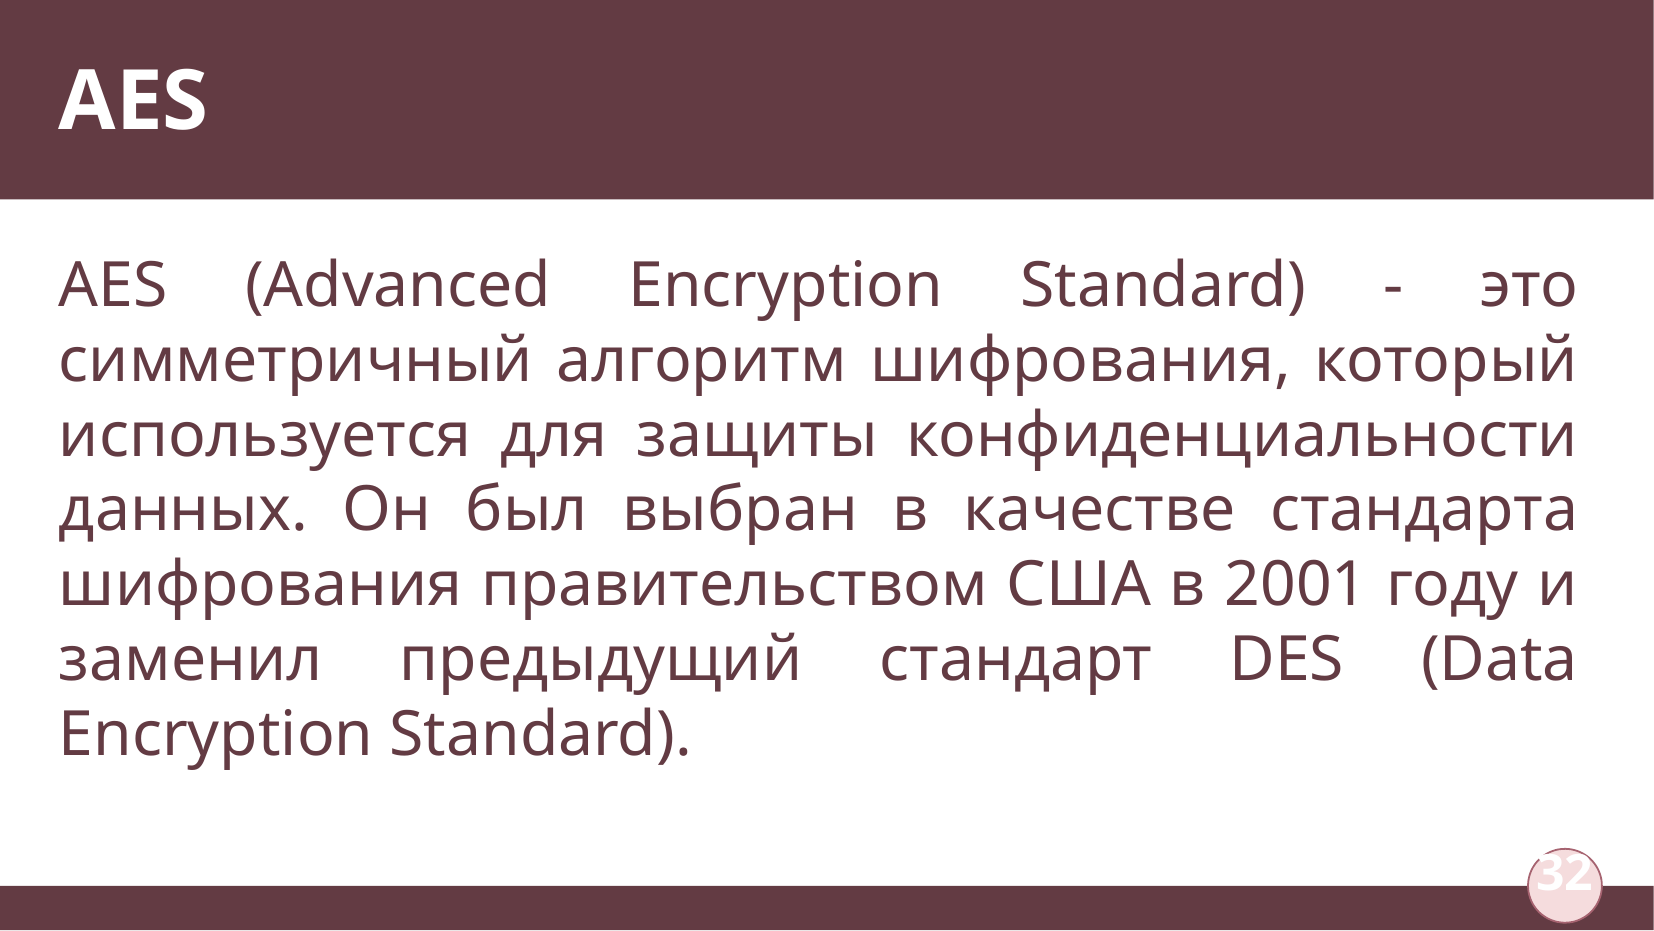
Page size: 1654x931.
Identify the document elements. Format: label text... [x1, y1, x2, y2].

list AES (Advanced Encryption Standard) - это симметричный алгоритм шифрования, который используется для защиты конфиденциальности данных. Он был выбран в качестве стандарта шифрования правительством США в 2001 году и заменил предыдущий стандарт DES (Data Encryption Standard). [59, 243, 1595, 769]
title AES [59, 37, 1595, 155]
